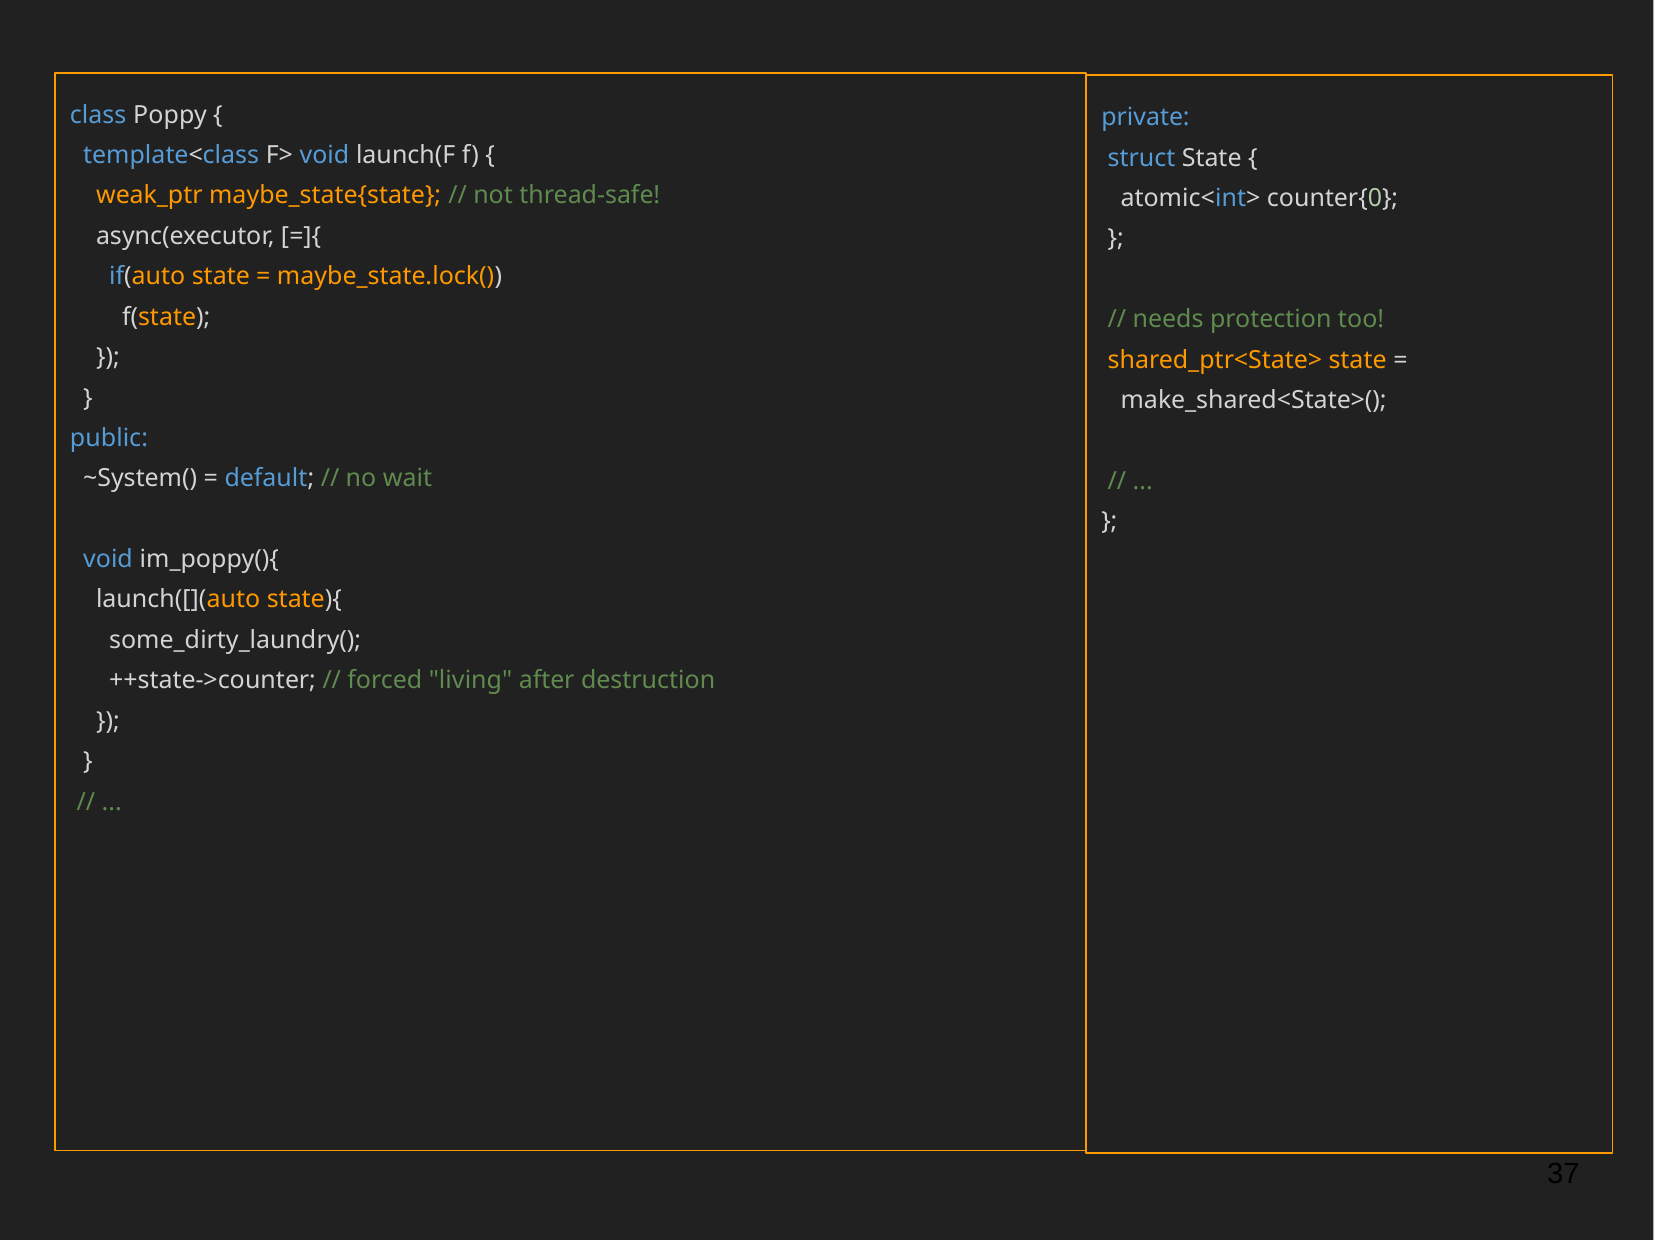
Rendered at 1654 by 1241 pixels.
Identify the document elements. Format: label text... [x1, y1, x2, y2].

list class Poppy { template<class F> void launch(F f) { weak_ptr maybe_state{state}; // not thread-safe! async(executor, [=]{ if(auto state = maybe_state.lock()) f(state); }); } public: ~System() = default; // no wait void im_poppy(){ launch([](auto state){ some_dirty_laundry(); ++state->counter; // forced "living" after destruction }); } // ... [55, 72, 1087, 1151]
list private: struct State { atomic<int> counter{0}; }; // needs protection too! shared_ptr<State> state = make_shared<State>(); // ... }; [1086, 75, 1613, 1153]
slide_number <number> [1532, 1124, 1632, 1220]
